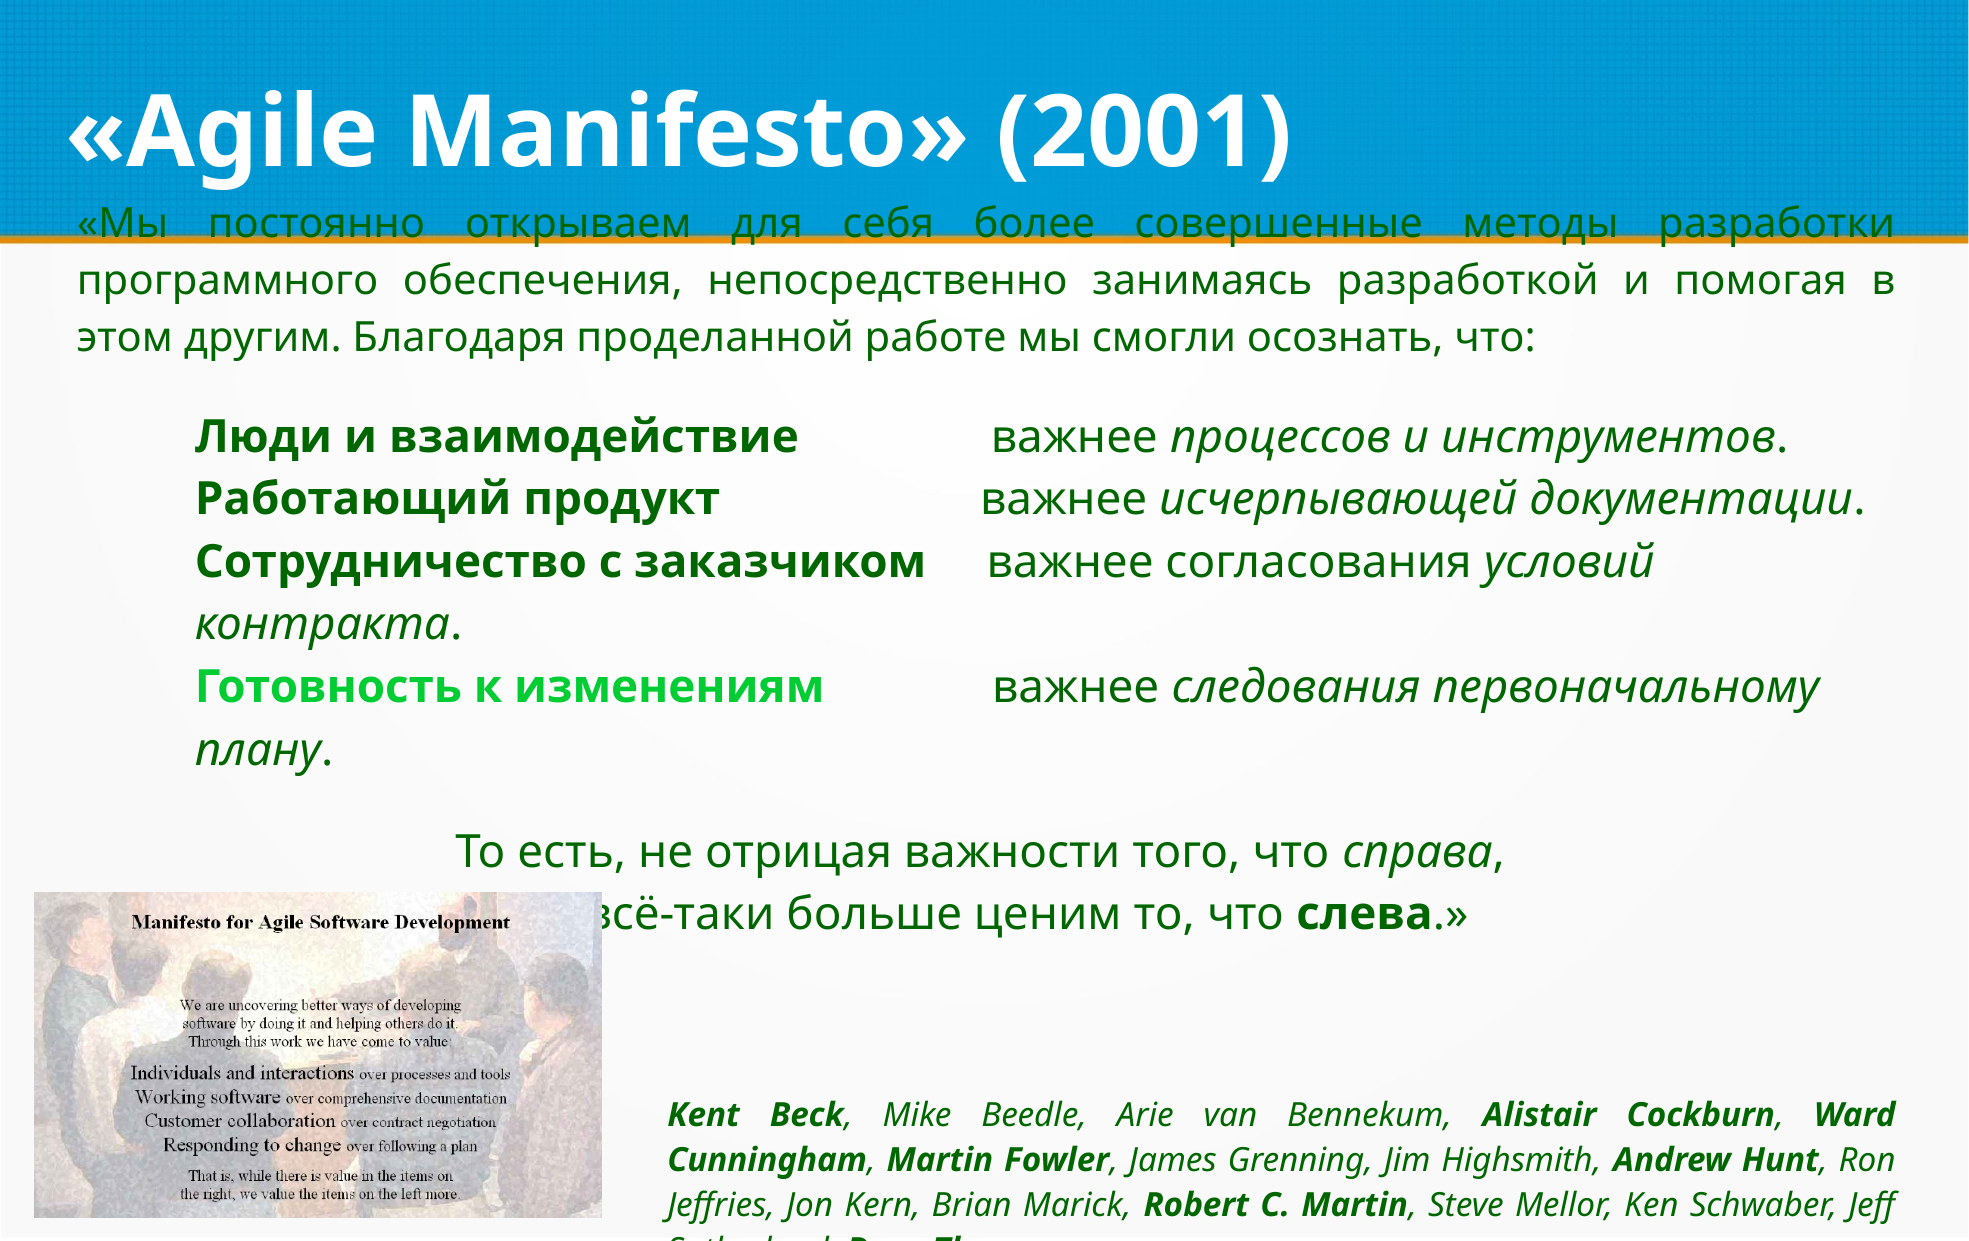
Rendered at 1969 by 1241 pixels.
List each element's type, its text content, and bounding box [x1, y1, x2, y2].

text_box «Мы постоянно открываем для себя более совершенные методы разработки программного обеспечения, непосредственно занимаясь разработкой и помогая в этом другим. Благодаря проделанной работе мы смогли осознать, что: Люди и взаимодействие важнее процессов и инструментов. Работающий продукт важнее исчерпывающей документации. Сотрудничество с заказчиком важнее согласования условий контракта. Готовность к изменениям важнее следования первоначальному плану. То есть, не отрицая важности того, что справа, мы всё-таки больше ценим то, что слева.» Kent Beck, Mike Beedle, Arie van Bennekum, Alistair Cockburn, Ward Cunningham, Martin Fowler, James Grenning, Jim Highsmith, Andrew Hunt, Ron Jeffries, Jon Kern, Brian Marick, Robert C. Martin, Steve Mellor, Ken Schwaber, Jeff Sutherland, Dave Thomas + многие другие позже. [70, 261, 1902, 1204]
picture [0, 232, 1969, 1241]
text_box «Agile Manifesto» (2001) [59, 55, 1902, 200]
